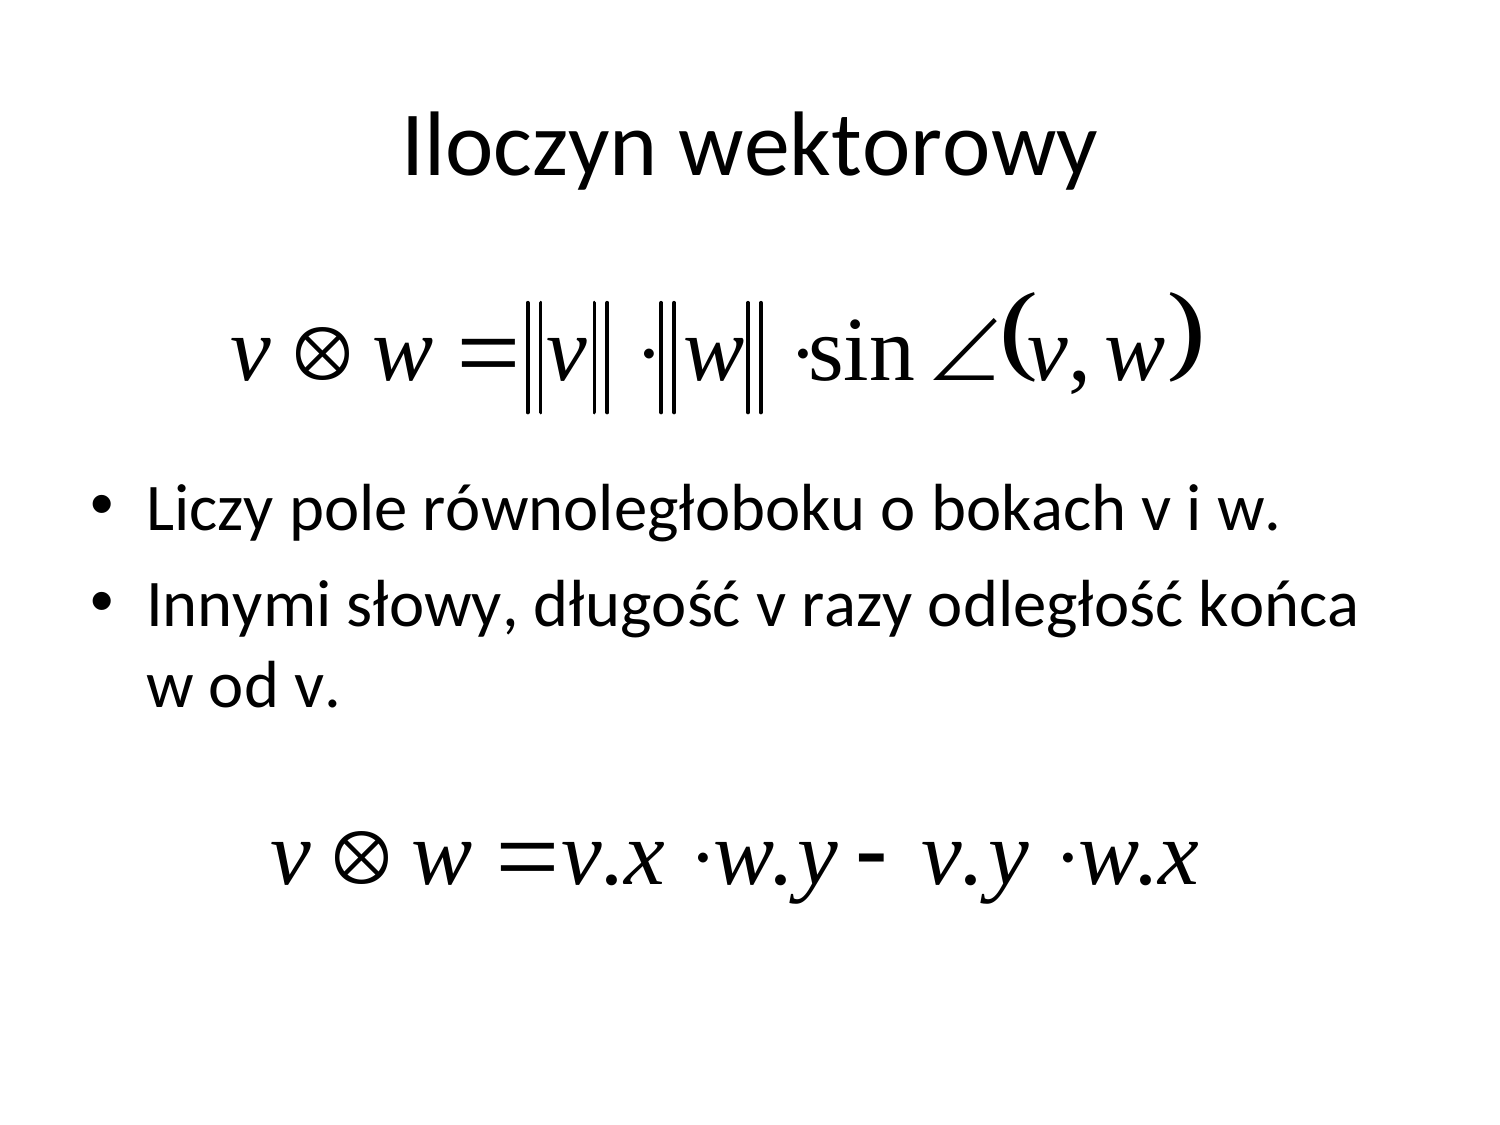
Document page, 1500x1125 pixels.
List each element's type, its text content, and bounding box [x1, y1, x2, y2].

list Liczy pole równoległoboku o bokach v i w. Innymi słowy, długość v razy odległość końca w od v. [75, 262, 1426, 1005]
chart [218, 281, 1204, 434]
title Iloczyn wektorowy [75, 45, 1426, 233]
chart [257, 800, 1220, 923]
